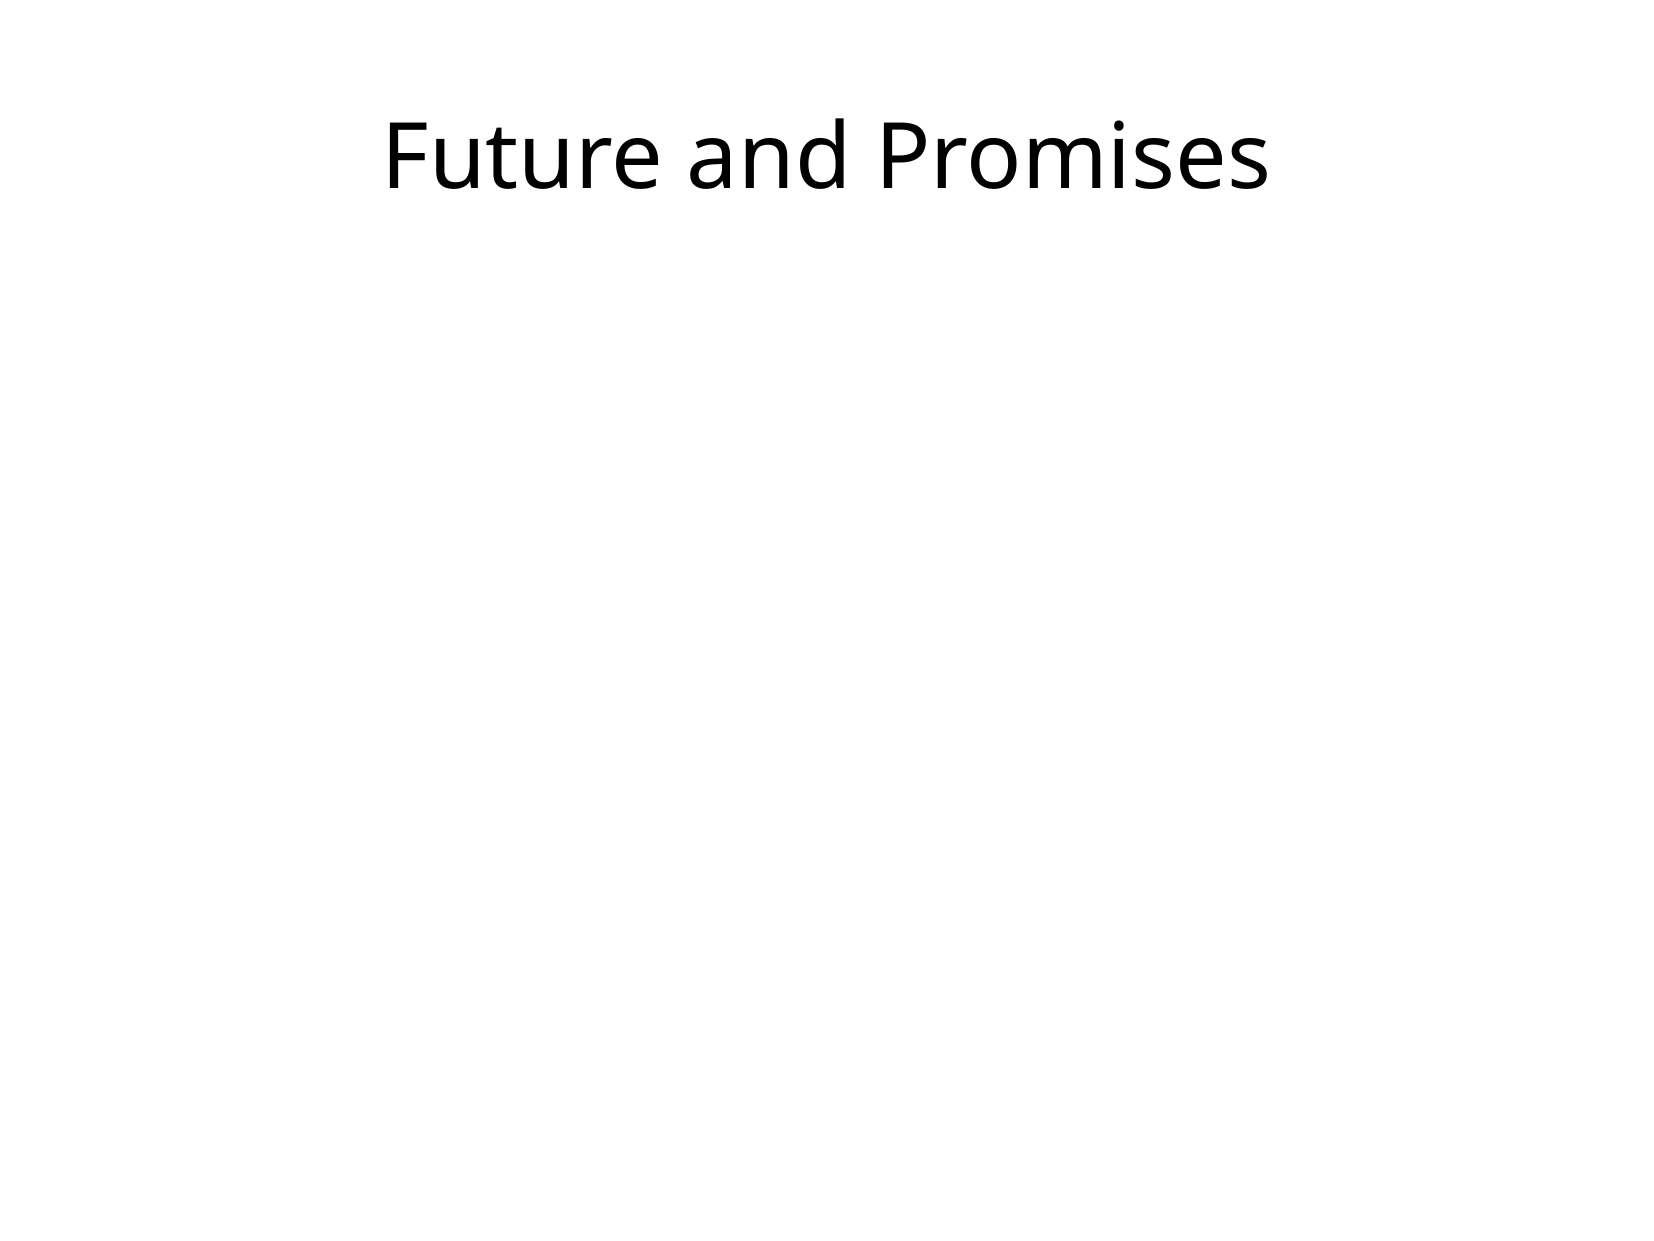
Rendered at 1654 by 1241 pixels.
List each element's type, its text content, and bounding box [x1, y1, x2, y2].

title Future and Promises [82, 49, 1571, 257]
